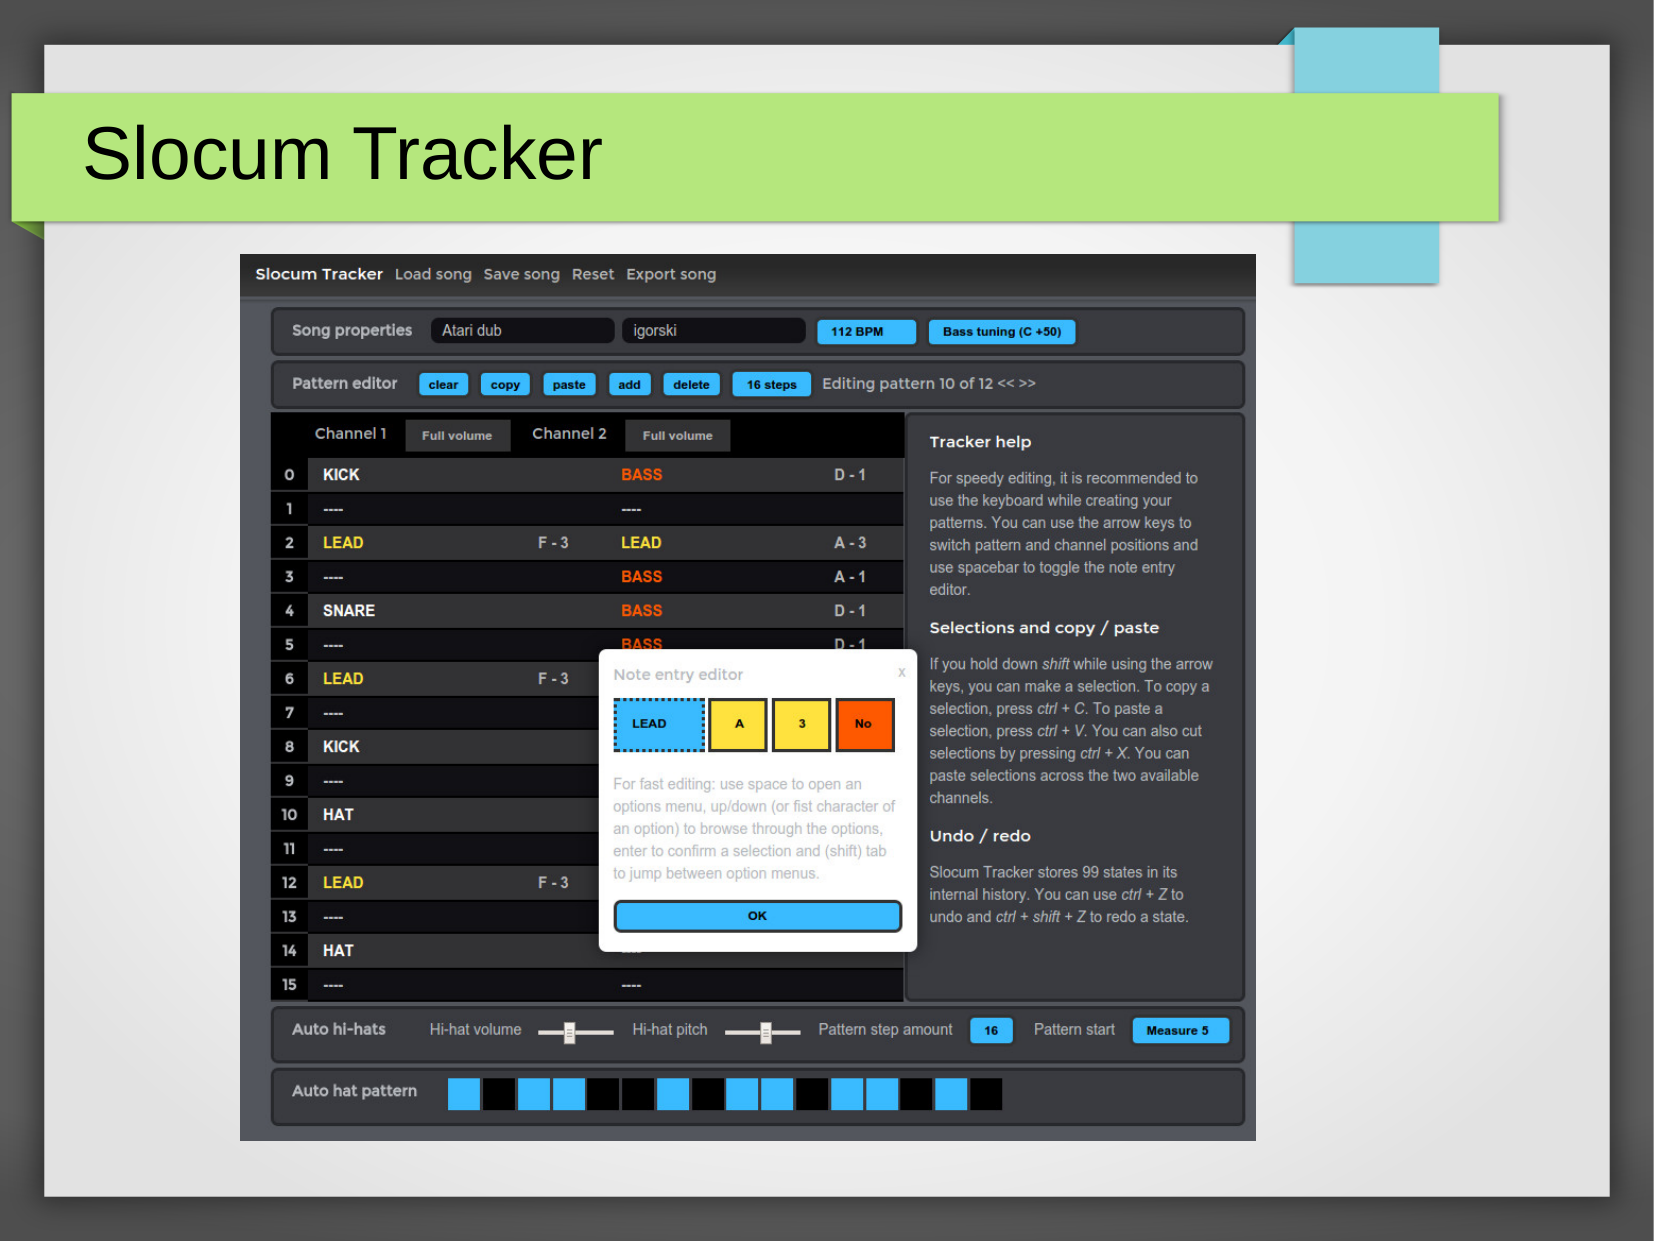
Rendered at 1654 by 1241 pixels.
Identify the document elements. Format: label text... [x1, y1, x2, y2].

title Slocum Tracker [82, 94, 1264, 213]
picture [0, 0, 1654, 1241]
